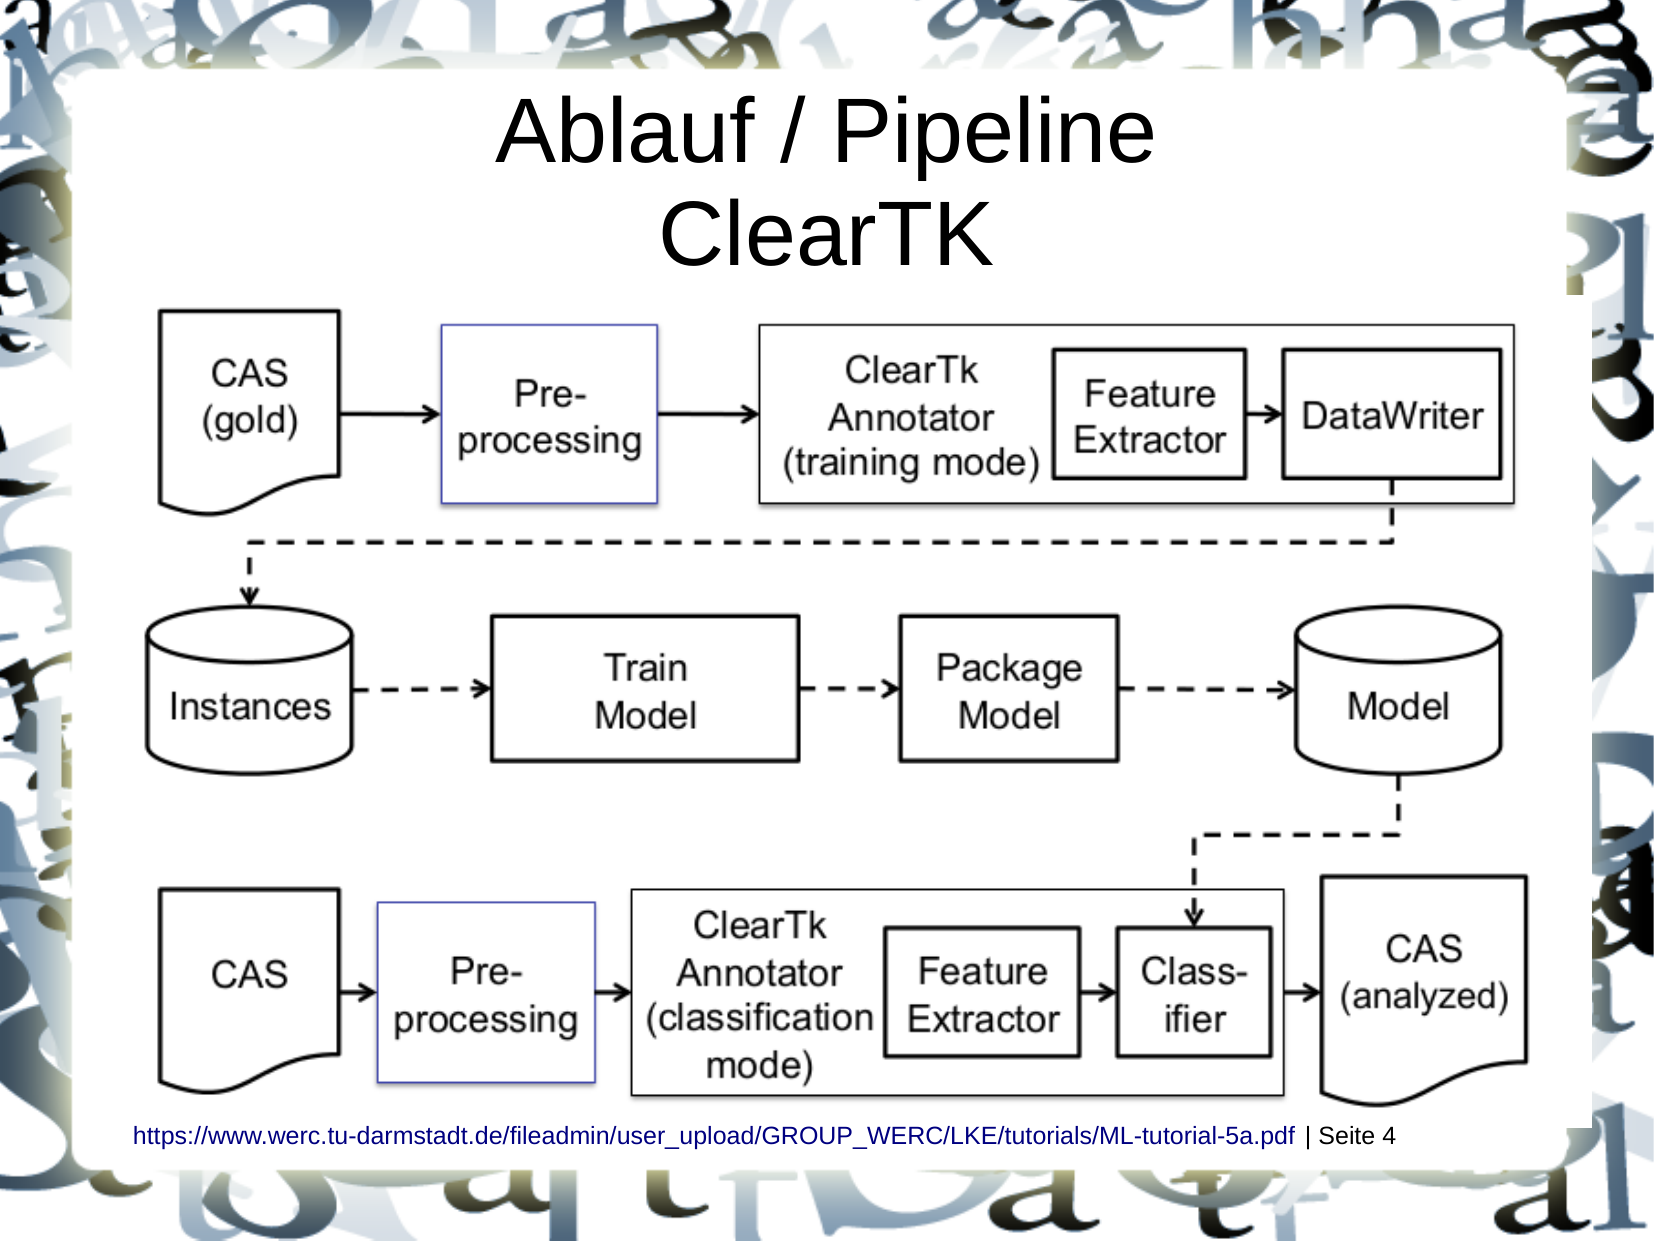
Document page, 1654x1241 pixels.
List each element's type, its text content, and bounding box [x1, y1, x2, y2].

picture [0, 0, 1654, 1241]
title Ablauf / Pipeline ClearTK [82, 78, 1571, 287]
text_box https://www.werc.tu-darmstadt.de/fileadmin/user_upload/GROUP_WERC/LKE/tutorials/ML-tutorial-5a.pdf | Seite 4 [118, 1114, 1413, 1158]
